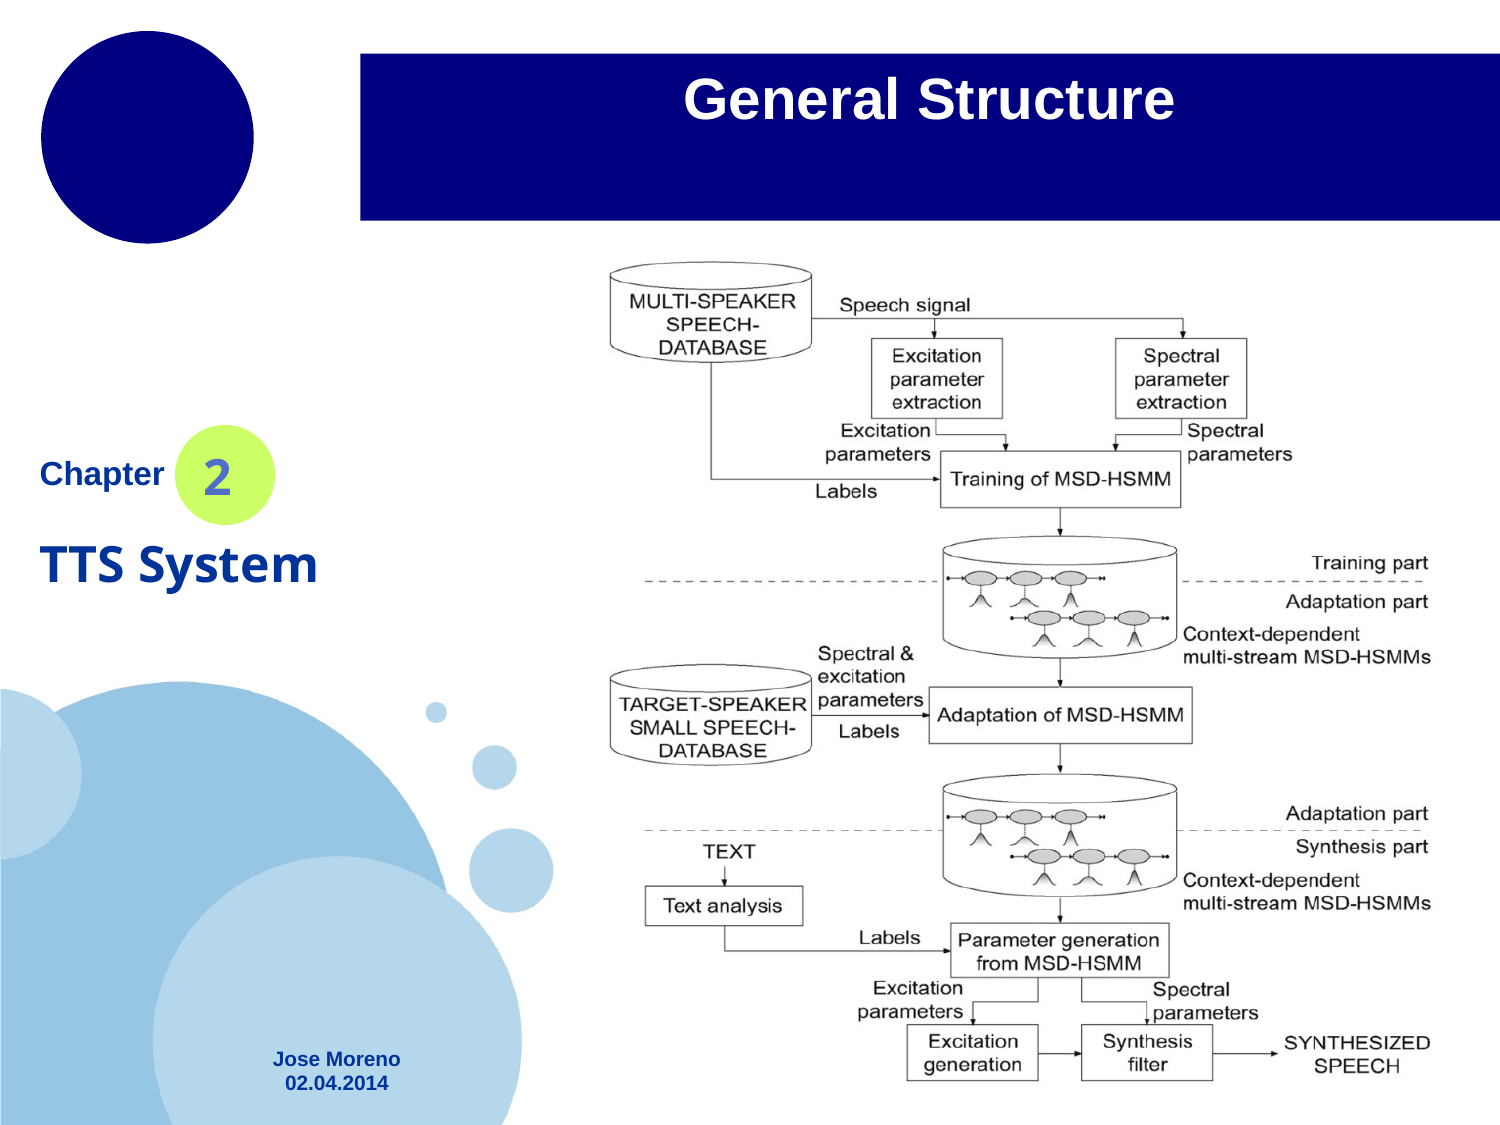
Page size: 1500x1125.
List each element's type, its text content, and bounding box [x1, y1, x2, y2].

text_box 2 [189, 437, 248, 513]
text_box [192, 424, 276, 524]
title General Structure [360, 53, 1500, 221]
text_box [174, 440, 189, 510]
text_box Chapter [24, 444, 185, 501]
text_box TTS System [24, 524, 413, 601]
picture [0, 254, 1441, 1125]
